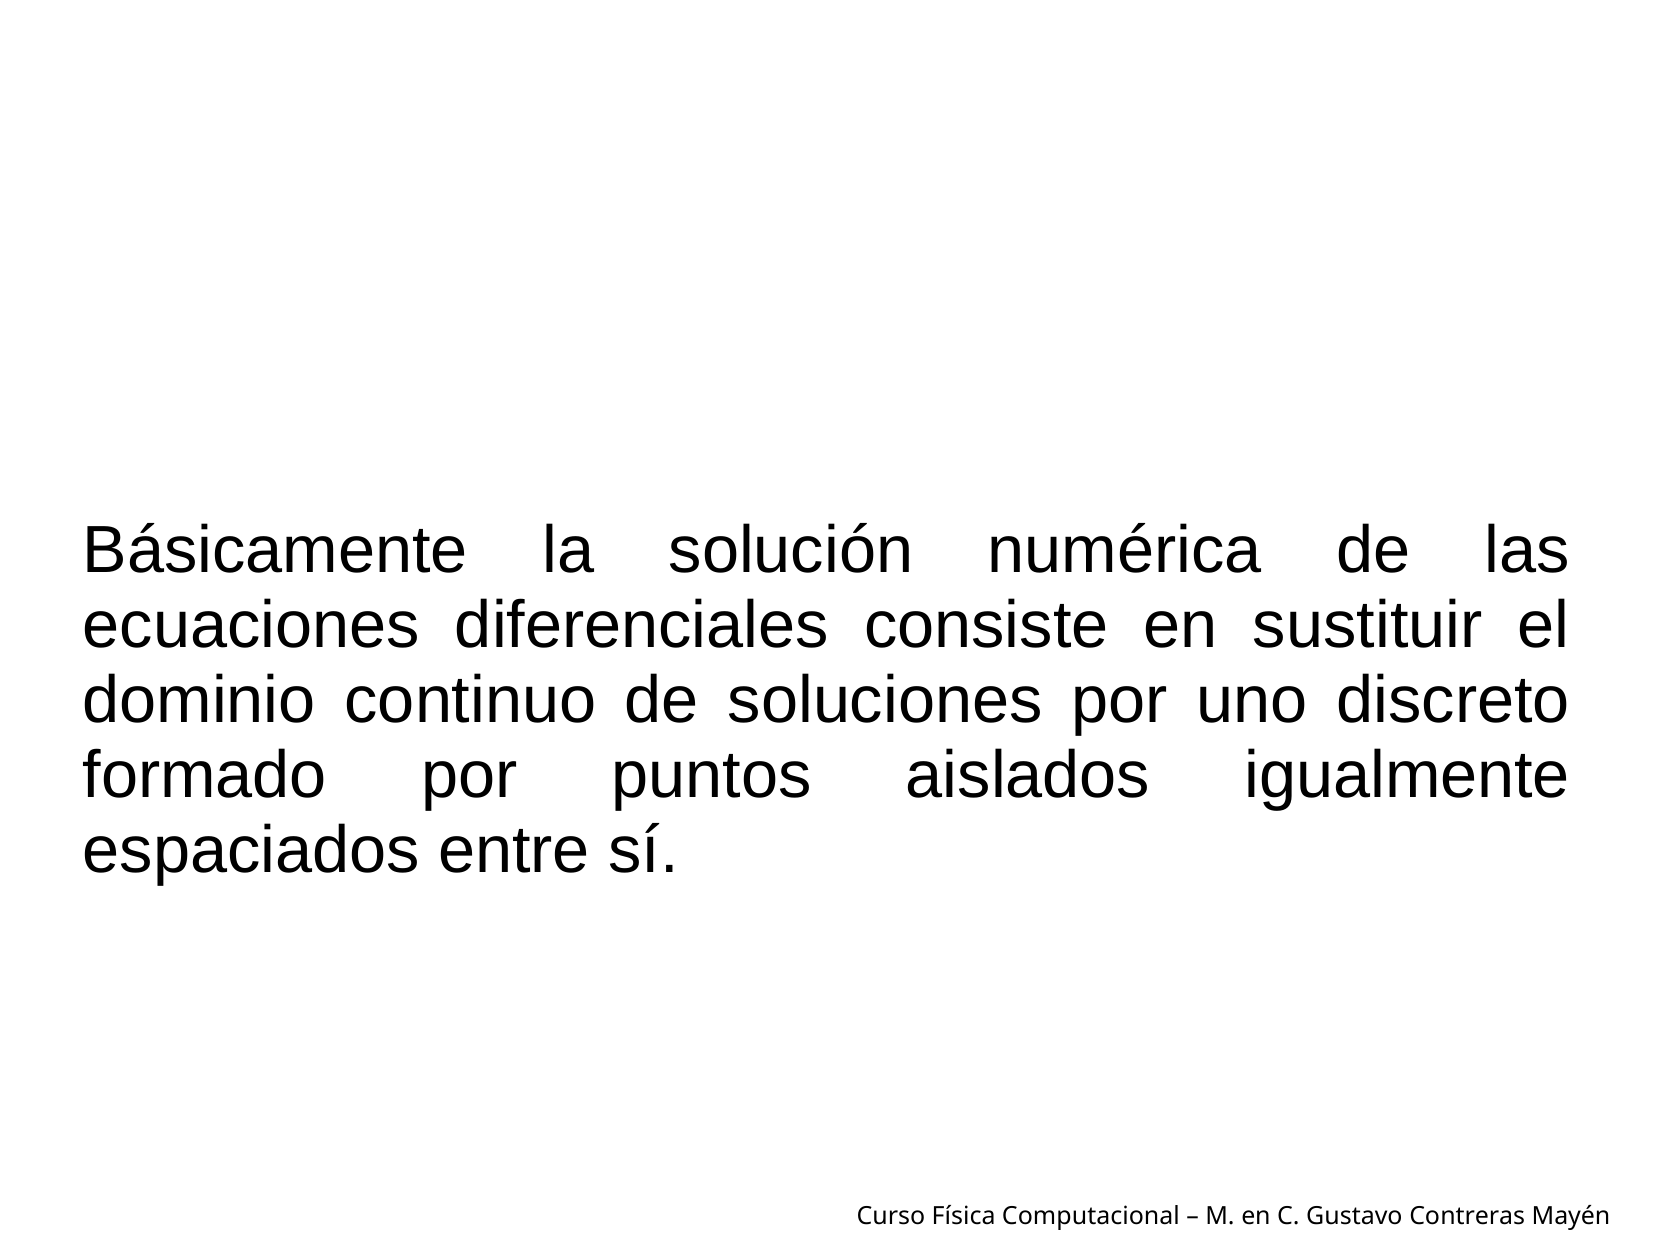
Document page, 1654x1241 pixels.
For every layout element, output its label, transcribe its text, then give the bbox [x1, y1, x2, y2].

subtitle Básicamente la solución numérica de las ecuaciones diferenciales consiste en sustituir el dominio continuo de soluciones por uno discreto formado por puntos aislados igualmente espaciados entre sí. [82, 290, 1571, 1109]
